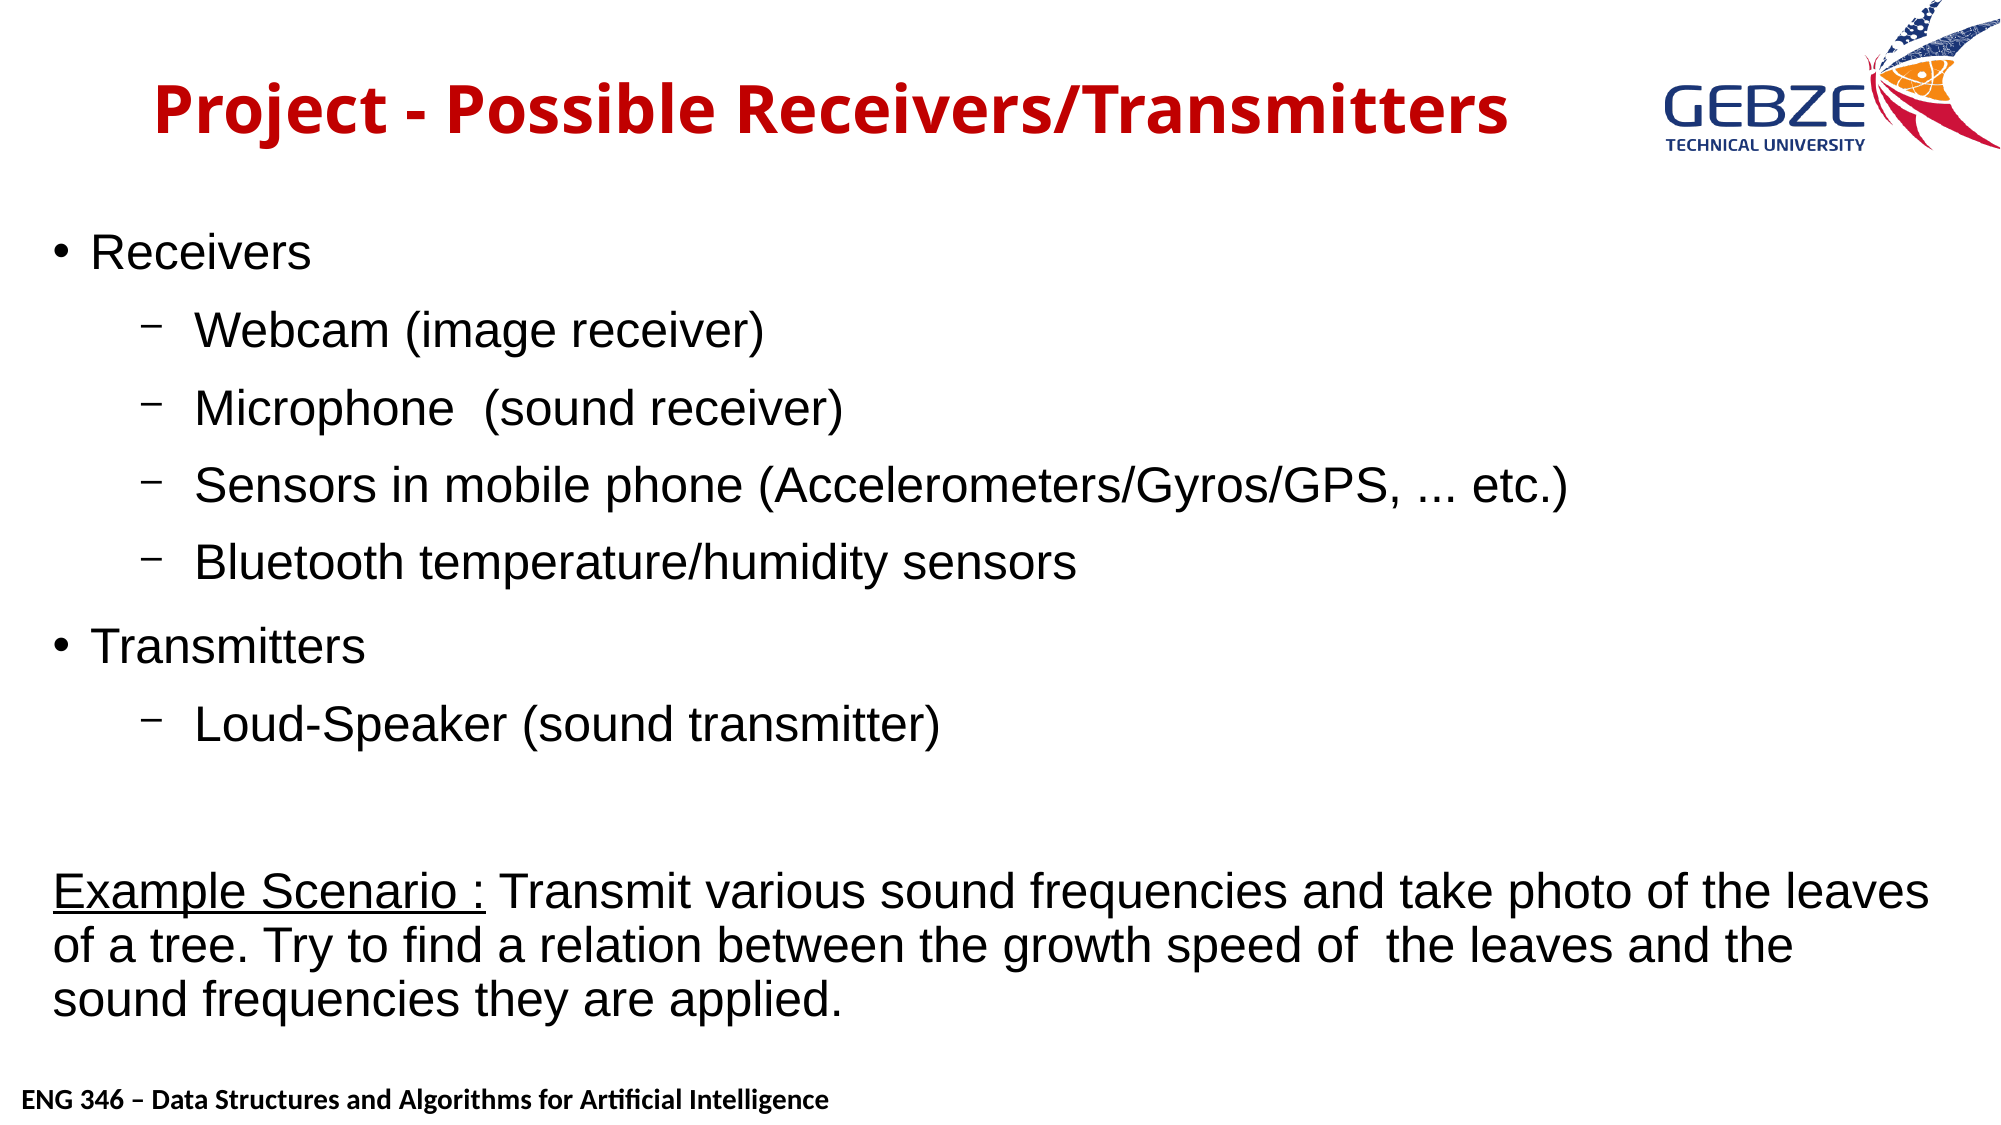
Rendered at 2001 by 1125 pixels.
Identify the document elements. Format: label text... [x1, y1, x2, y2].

title Project - Possible Receivers/Transmitters [137, 59, 1576, 149]
list Receivers Webcam (image receiver) Microphone (sound receiver) Sensors in mobile phone (Accelerometers/Gyros/GPS, ... etc.) Bluetooth temperature/humidity sensors Transmitters Loud-Speaker (sound transmitter) Example Scenario : Transmit various sound frequencies and take photo of the leaves of a tree. Try to find a relation between the growth speed of the leaves and the sound frequencies they are applied. [37, 149, 1950, 788]
picture [1665, 0, 2001, 151]
